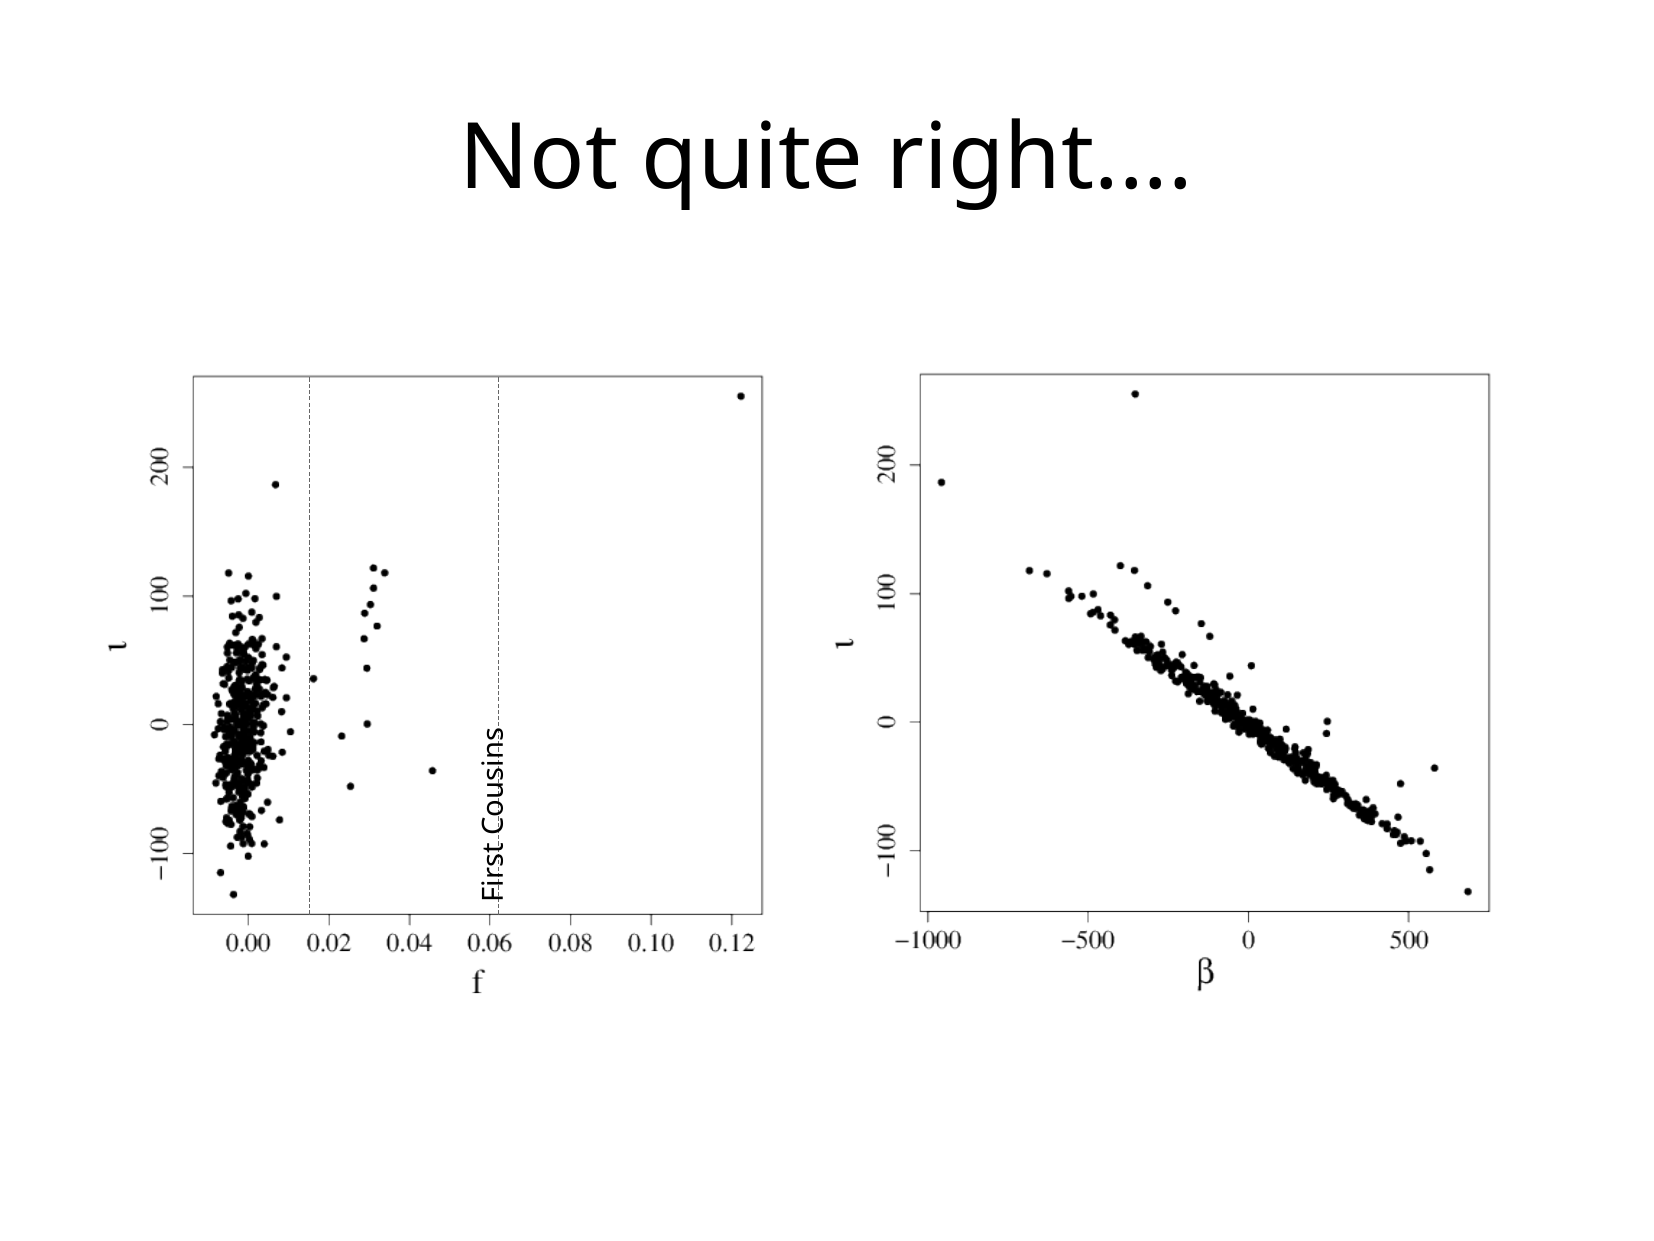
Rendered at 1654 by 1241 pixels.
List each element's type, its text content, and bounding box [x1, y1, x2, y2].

text_box First Cousins [464, 615, 507, 918]
picture [77, 289, 1533, 1021]
title Not quite right.... [82, 49, 1571, 257]
